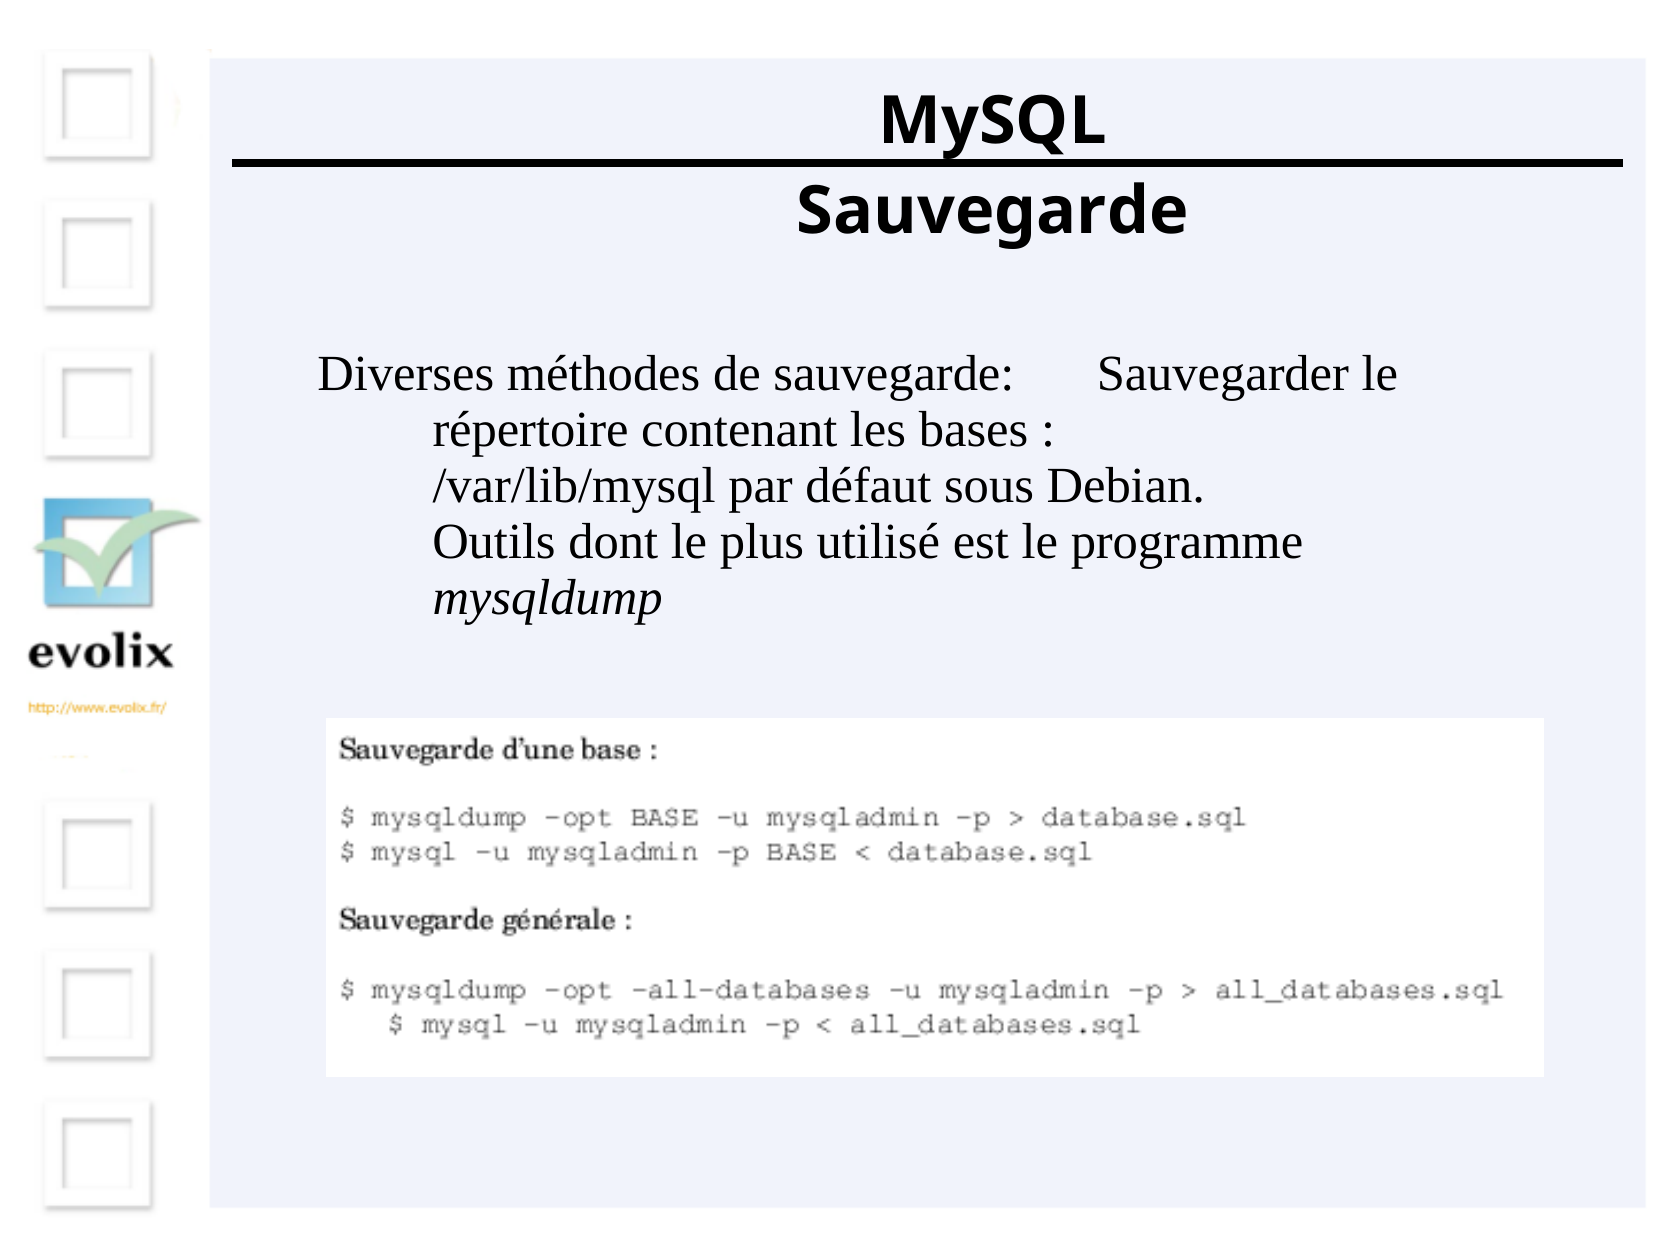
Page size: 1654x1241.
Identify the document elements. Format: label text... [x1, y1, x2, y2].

picture [0, 49, 1654, 1218]
subtitle Diverses méthodes de sauvegarde: Sauvegarder le répertoire contenant les bases : /var/lib/mysql par défaut sous Debian. Outils dont le plus utilisé est le programme mysqldump [317, 223, 1522, 804]
title MySQL Sauvegarde [455, 47, 1530, 278]
